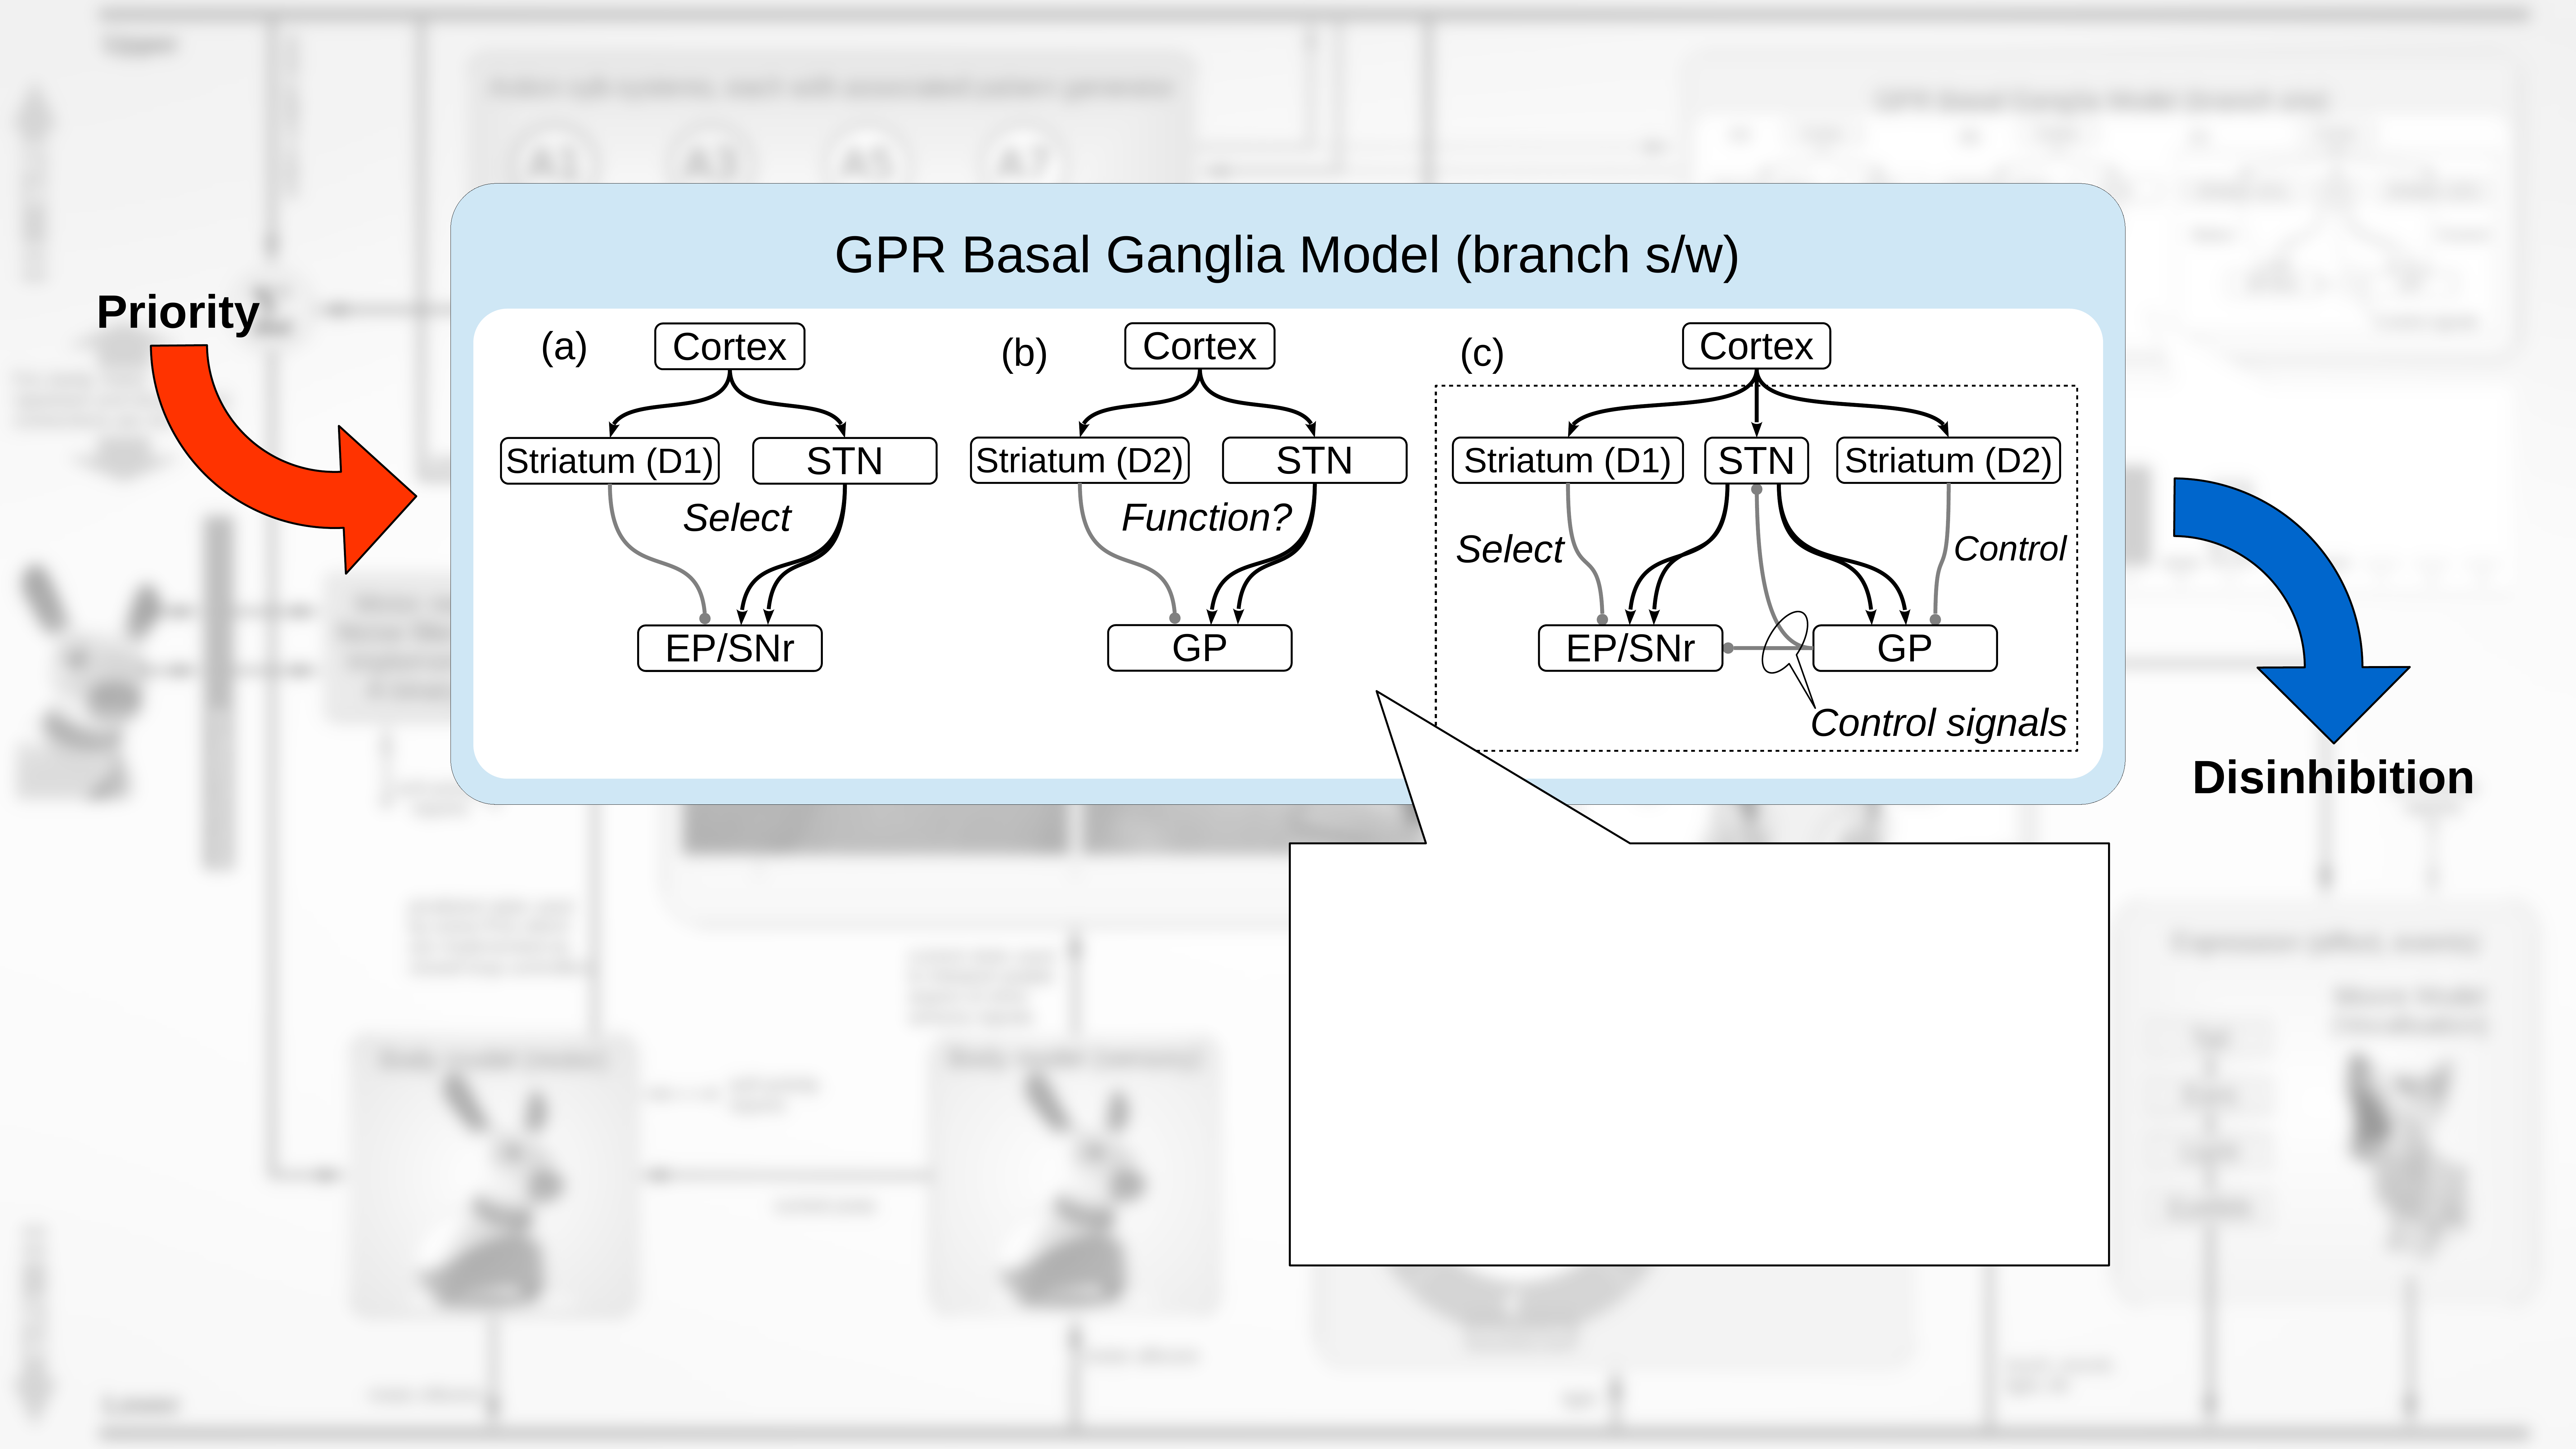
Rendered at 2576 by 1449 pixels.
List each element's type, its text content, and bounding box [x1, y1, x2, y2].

text_box Striatum (D1) [1453, 437, 1683, 483]
text_box [151, 345, 417, 574]
text_box STN [1705, 437, 1808, 484]
text_box Cortex [656, 323, 805, 369]
text_box GPR Basal Ganglia Model (branch s/w) [451, 183, 2125, 805]
text_box [473, 308, 2109, 1265]
text_box Disinhibition [2187, 749, 2480, 806]
text_box Striatum (D2) [971, 437, 1189, 483]
text_box EP/SNr [1539, 625, 1723, 671]
text_box Priority [92, 283, 267, 340]
text_box (b) [933, 329, 1117, 375]
text_box Select [645, 494, 829, 541]
text_box Control signals [2022, 726, 2031, 734]
text_box Cortex [1125, 323, 1275, 369]
text_box [2174, 478, 2410, 744]
text_box GP [1108, 625, 1292, 671]
text_box (c) [1391, 329, 1574, 375]
text_box STN [1223, 437, 1407, 483]
text_box Control [1941, 526, 2079, 571]
text_box Select [1441, 526, 1579, 572]
text_box STN [753, 438, 937, 484]
text_box (a) [473, 323, 656, 369]
text_box Striatum (D2) [1837, 437, 2060, 483]
text_box Cortex [1683, 323, 1830, 369]
text_box GP [1813, 625, 1997, 671]
text_box Control signals [1847, 699, 2031, 746]
picture [0, 0, 2576, 1449]
text_box Function? [1115, 494, 1299, 540]
text_box Striatum (D1) [501, 438, 719, 484]
text_box Control signals [1847, 717, 1855, 734]
text_box EP/SNr [638, 625, 822, 671]
